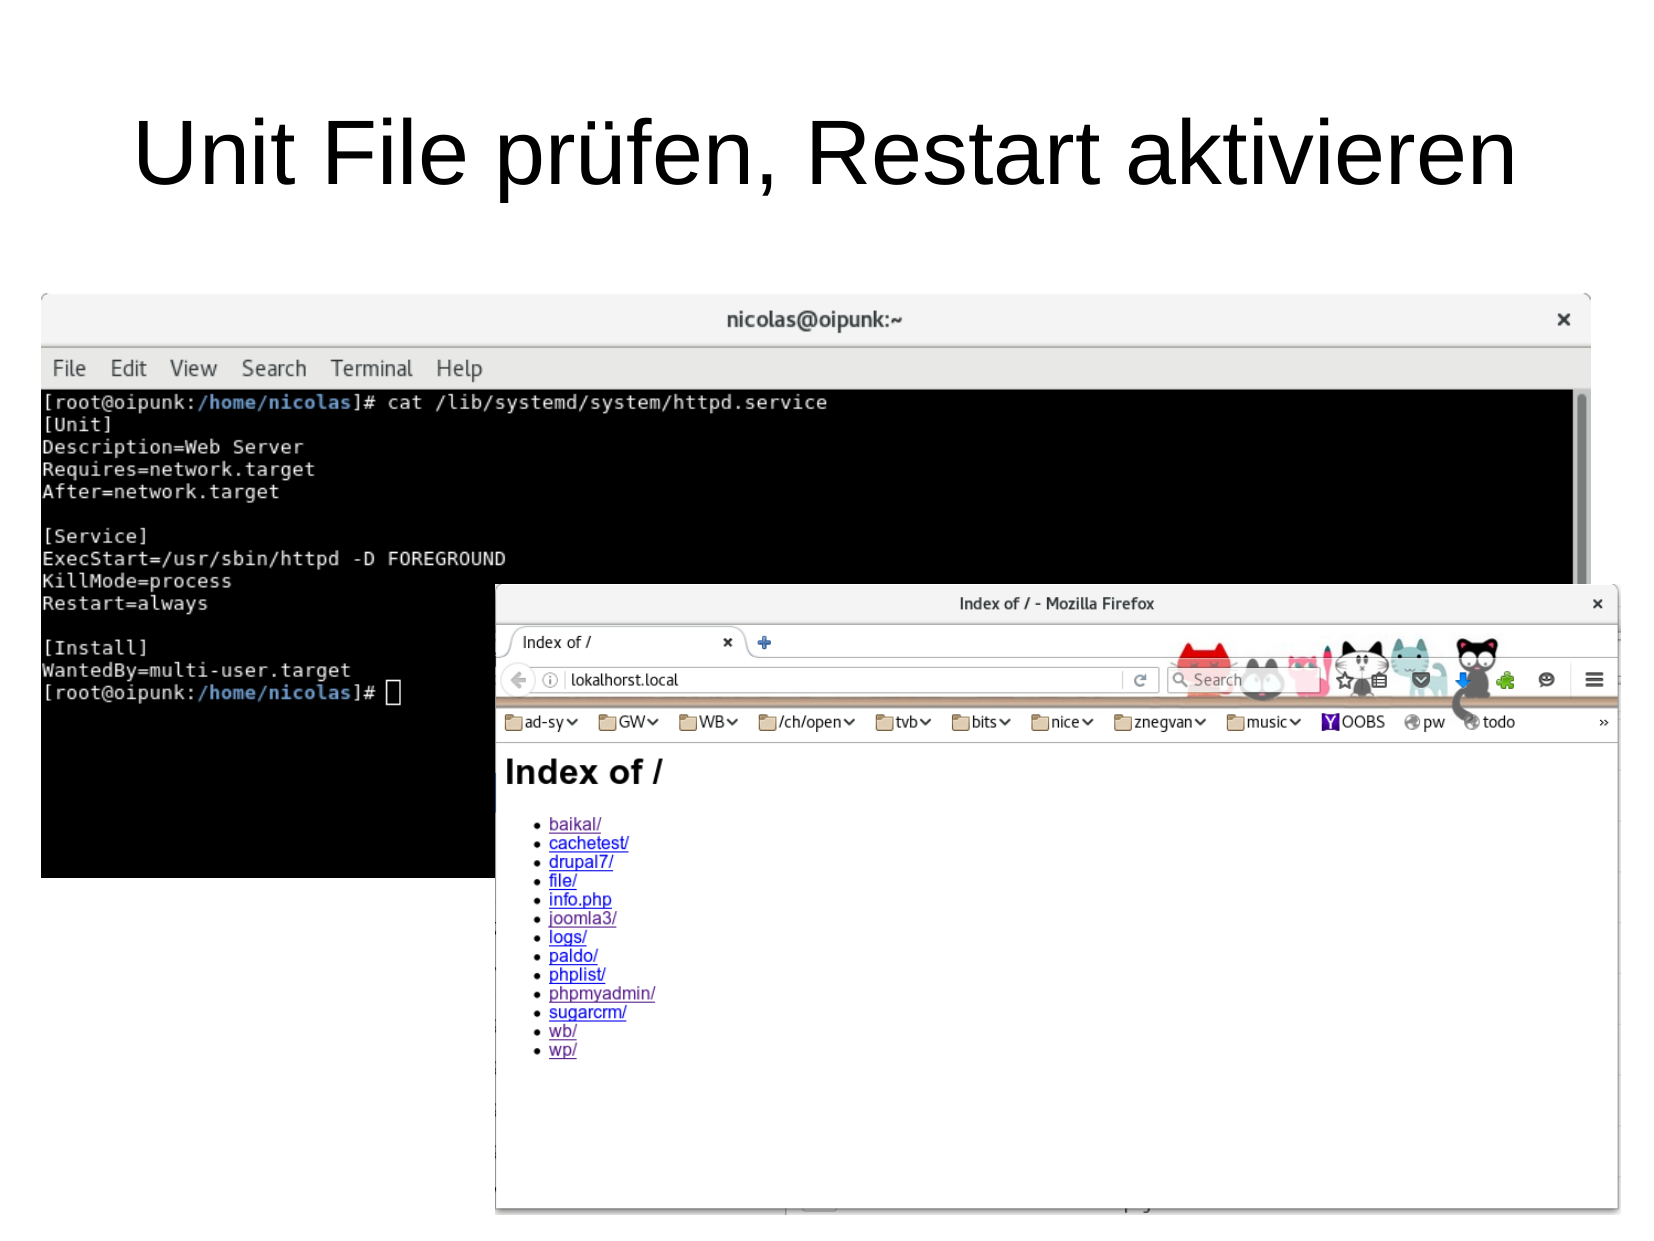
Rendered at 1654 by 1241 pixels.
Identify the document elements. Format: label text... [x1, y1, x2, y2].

title Unit File prüfen, Restart aktivieren [82, 49, 1571, 257]
picture [41, 293, 1621, 1215]
